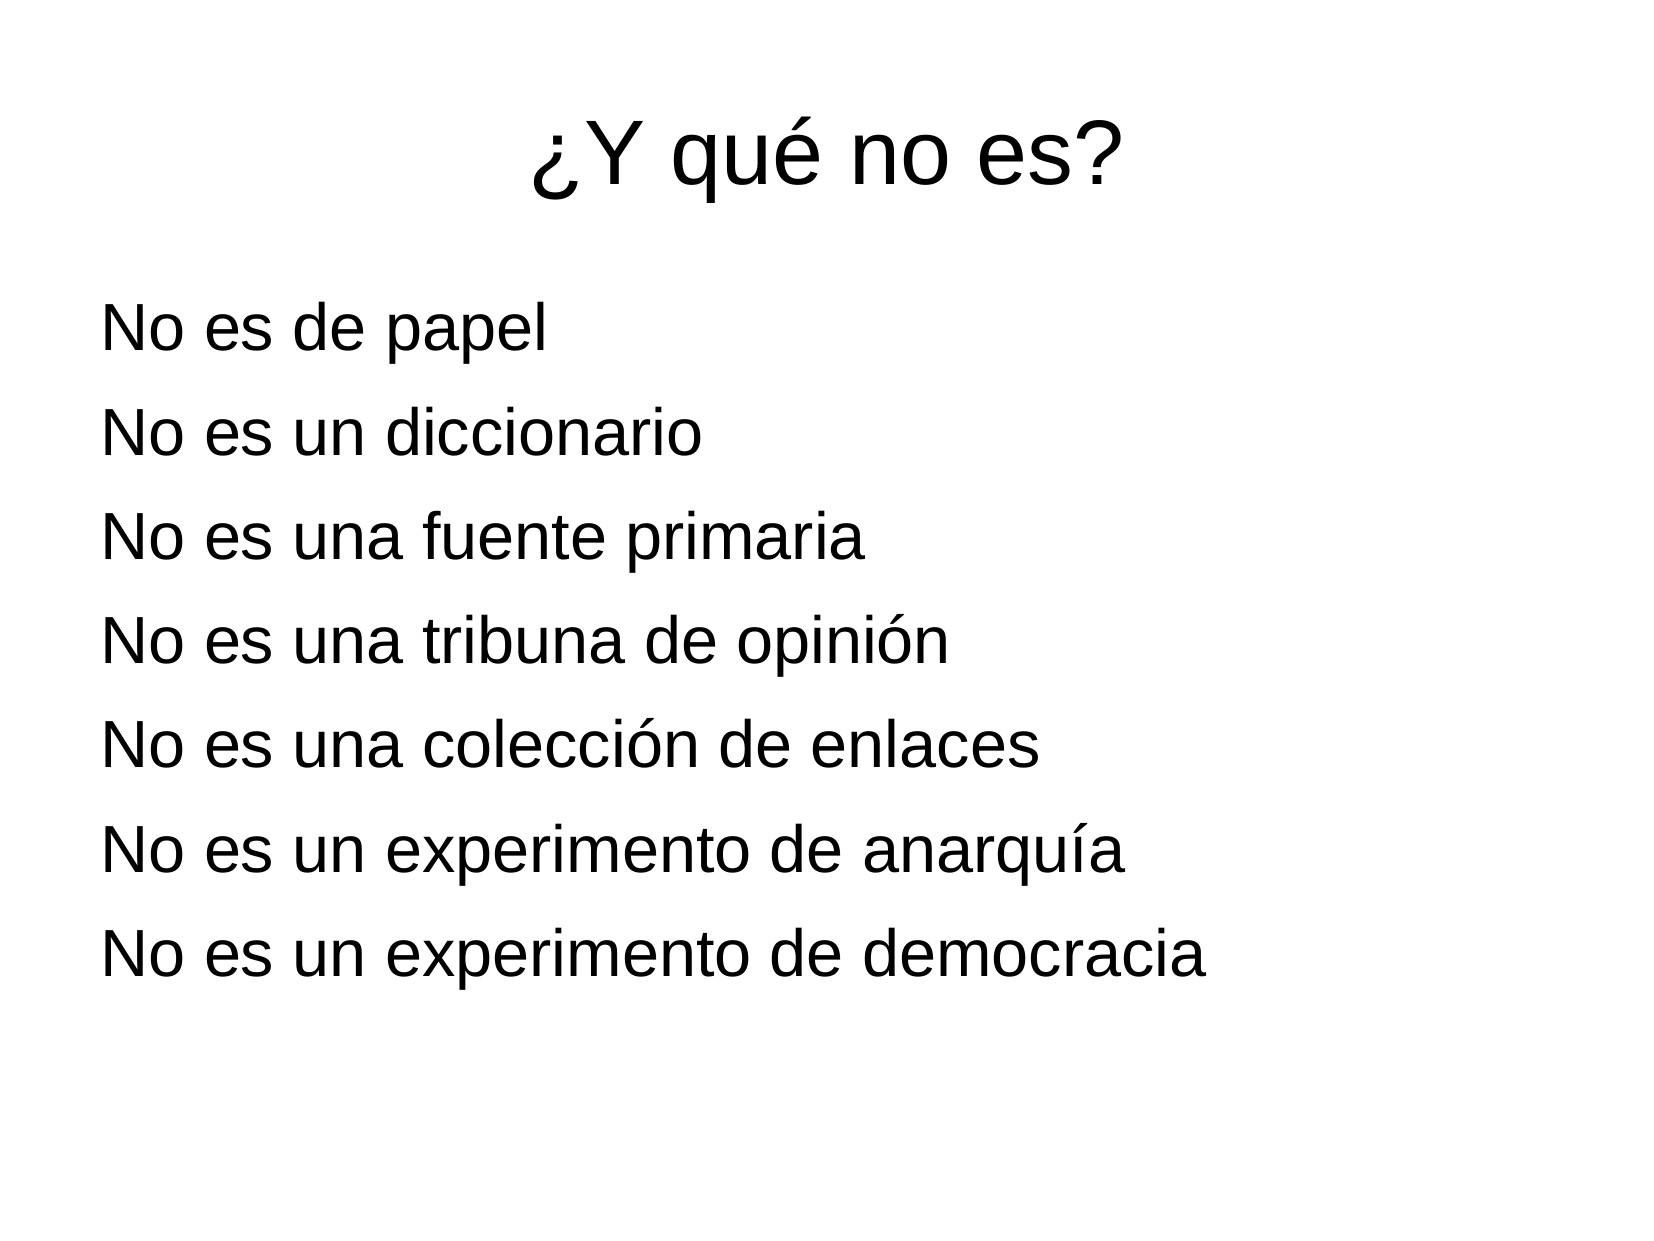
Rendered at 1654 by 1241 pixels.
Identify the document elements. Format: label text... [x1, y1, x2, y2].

title ¿Y qué no es? [82, 49, 1571, 257]
list No es de papel No es un diccionario No es una fuente primaria No es una tribuna de opinión No es una colección de enlaces No es un experimento de anarquía No es un experimento de democracia [82, 290, 1571, 1109]
